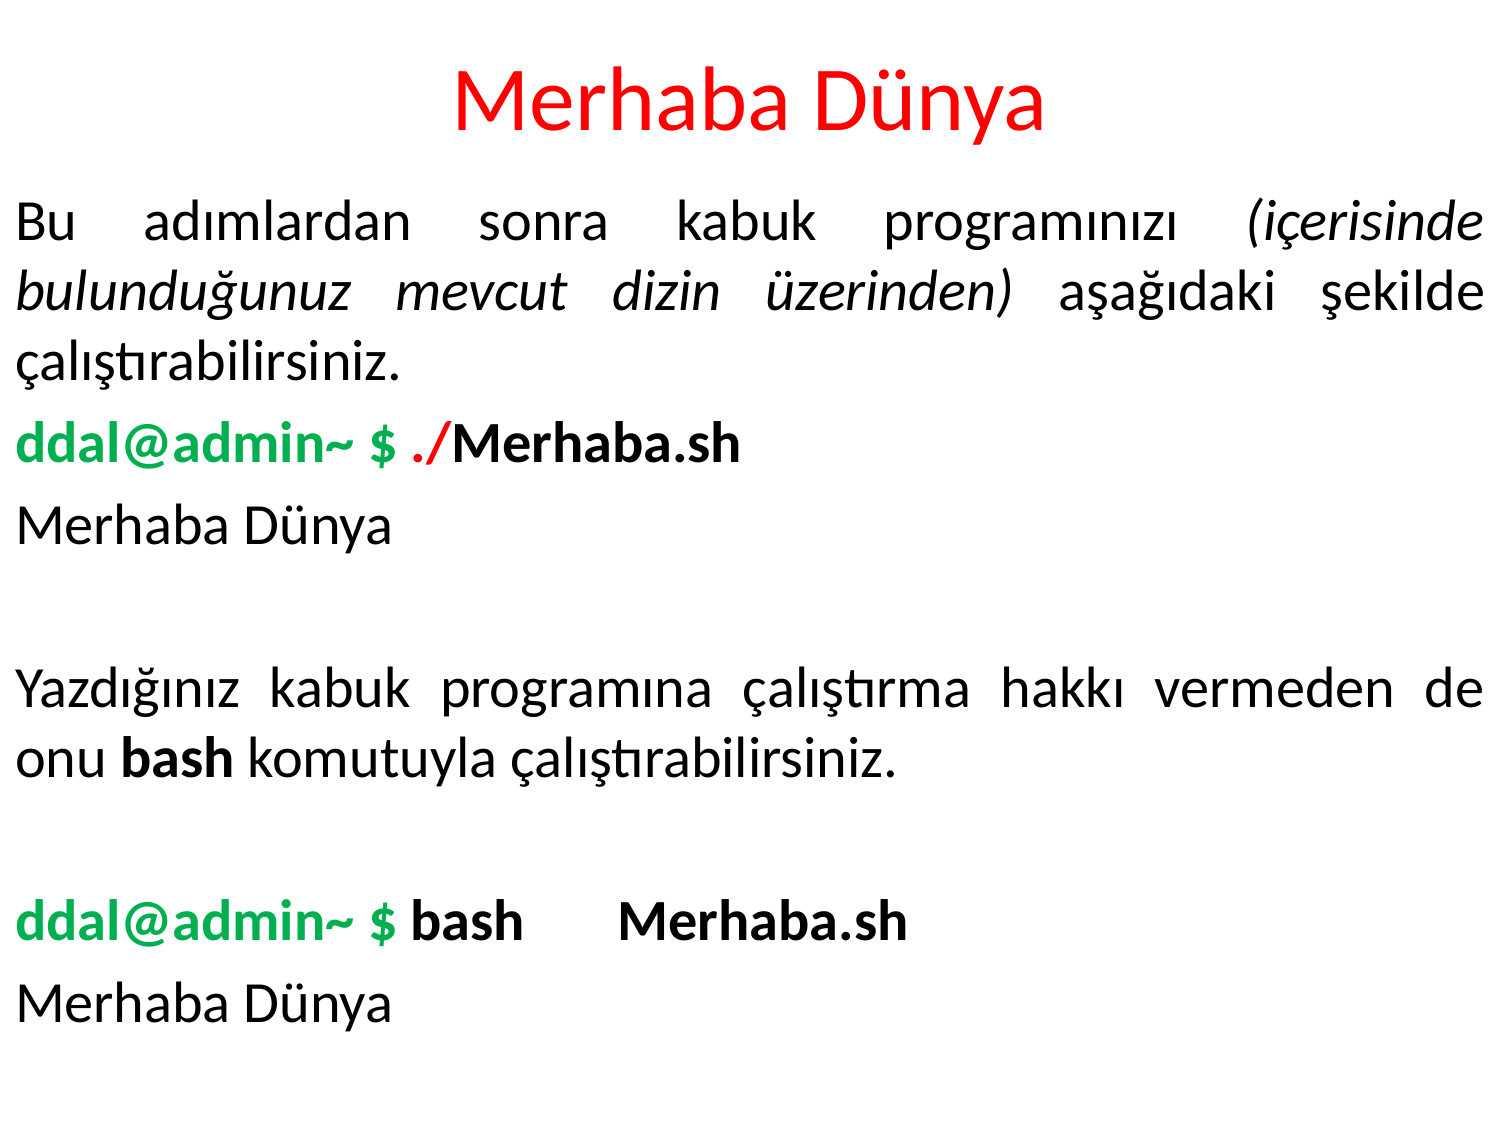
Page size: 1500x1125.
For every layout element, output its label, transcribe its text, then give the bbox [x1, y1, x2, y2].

title Merhaba Dünya [0, 0, 1500, 174]
list Bu adımlardan sonra kabuk programınızı (içerisinde bulunduğunuz mevcut dizin üzerinden) aşağıdaki şekilde çalıştırabilirsiniz. ddal@admin~ $ ./Merhaba.sh Merhaba Dünya Yazdığınız kabuk programına çalıştırma hakkı vermeden de onu bash komutuyla çalıştırabilirsiniz. ddal@admin~ $ bash Merhaba.sh Merhaba Dünya [0, 174, 1500, 1125]
